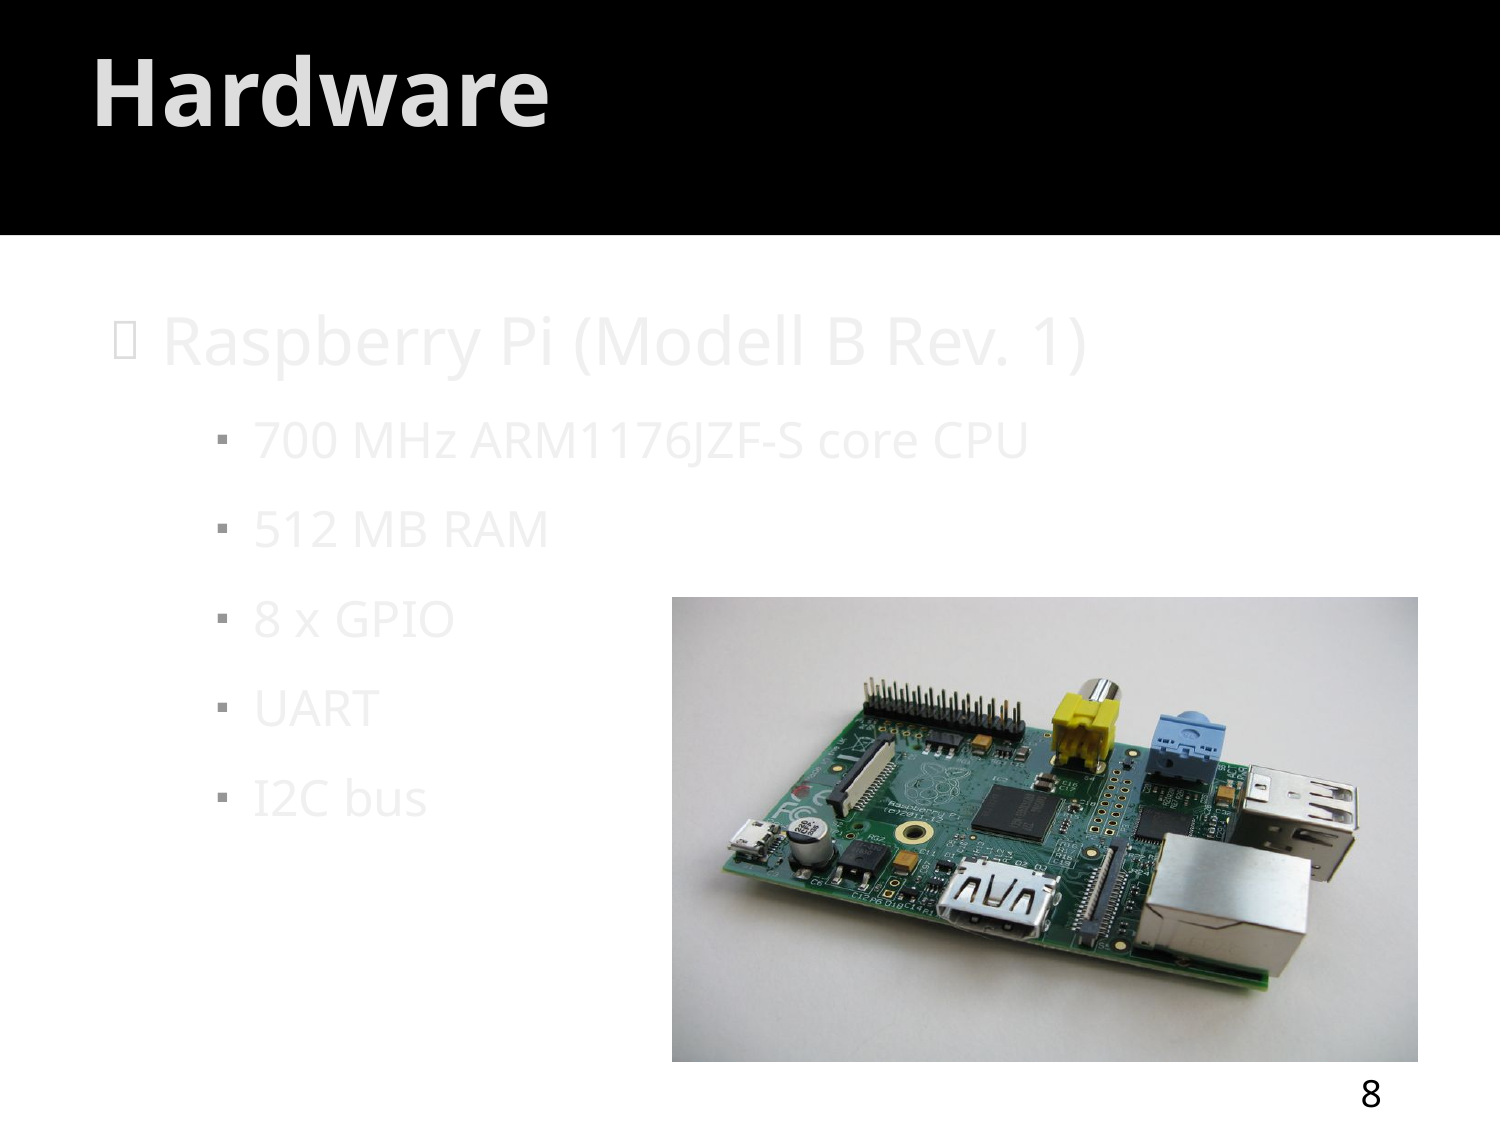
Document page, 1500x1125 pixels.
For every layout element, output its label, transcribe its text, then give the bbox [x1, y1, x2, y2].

slide_number <Nummer> [1345, 1062, 1467, 1108]
picture [672, 597, 1418, 1062]
title Hardware [75, 25, 1425, 231]
list Raspberry Pi (Modell B Rev. 1) 700 MHz ARM1176JZF-S core CPU 512 MB RAM 8 x GPIO UART I2C bus [75, 291, 1425, 1050]
